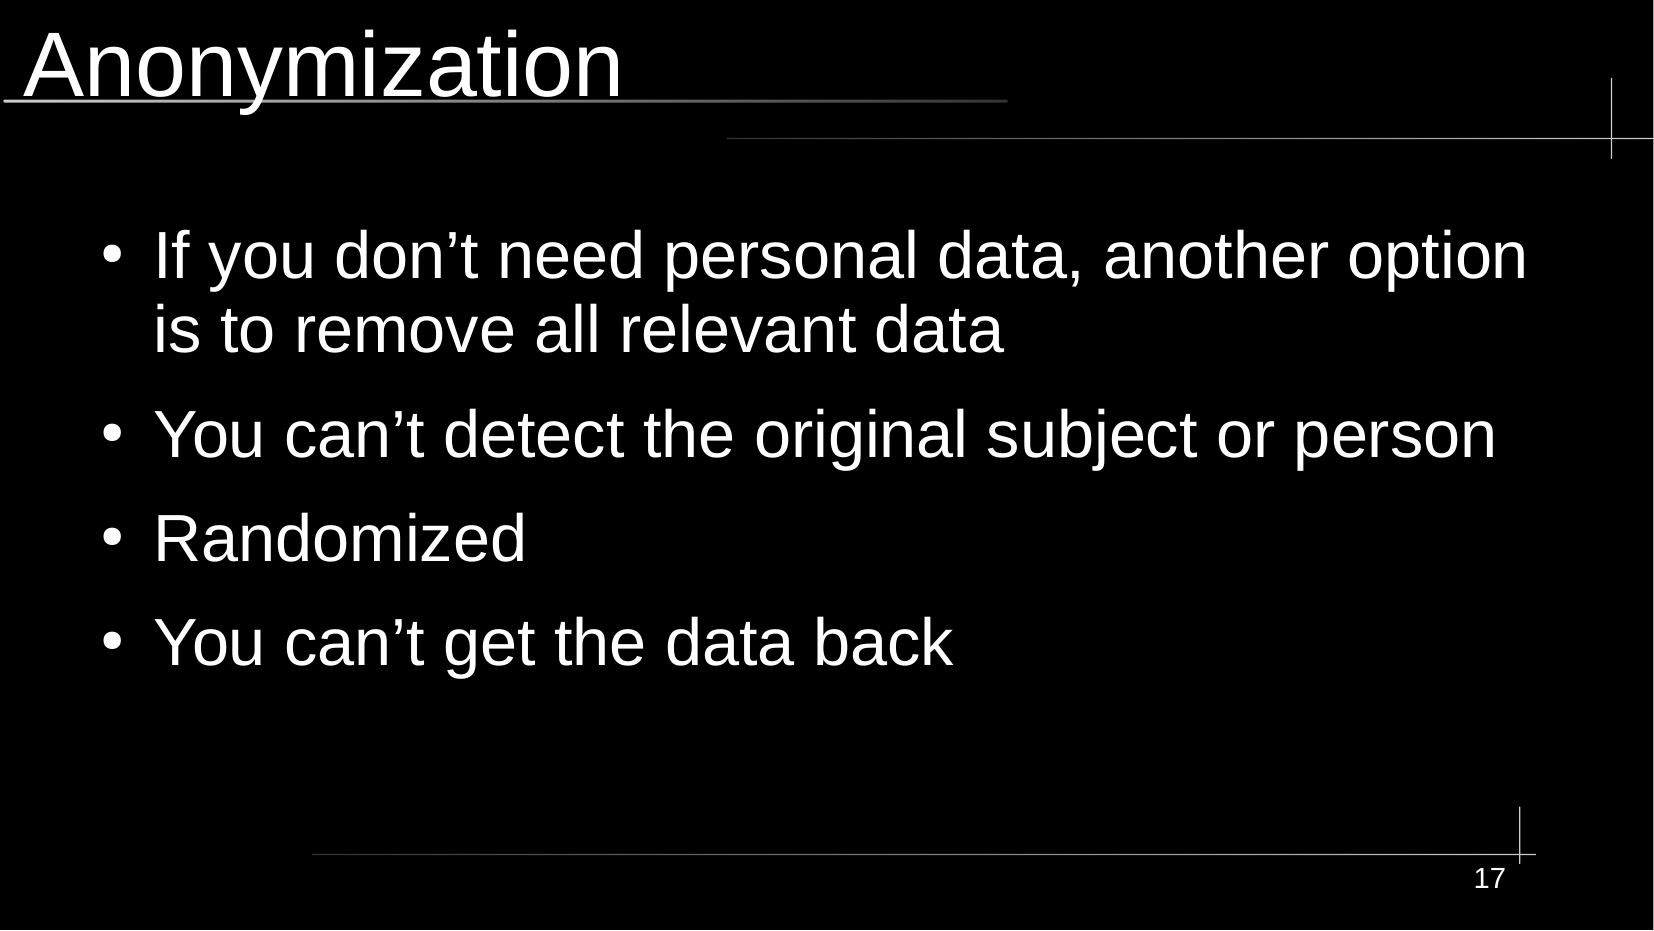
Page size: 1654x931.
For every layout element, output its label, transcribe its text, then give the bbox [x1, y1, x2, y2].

title Anonymization [23, 11, 1589, 119]
list If you don’t need personal data, another option is to remove all relevant data You can’t detect the original subject or person Randomized You can’t get the data back [82, 217, 1571, 851]
